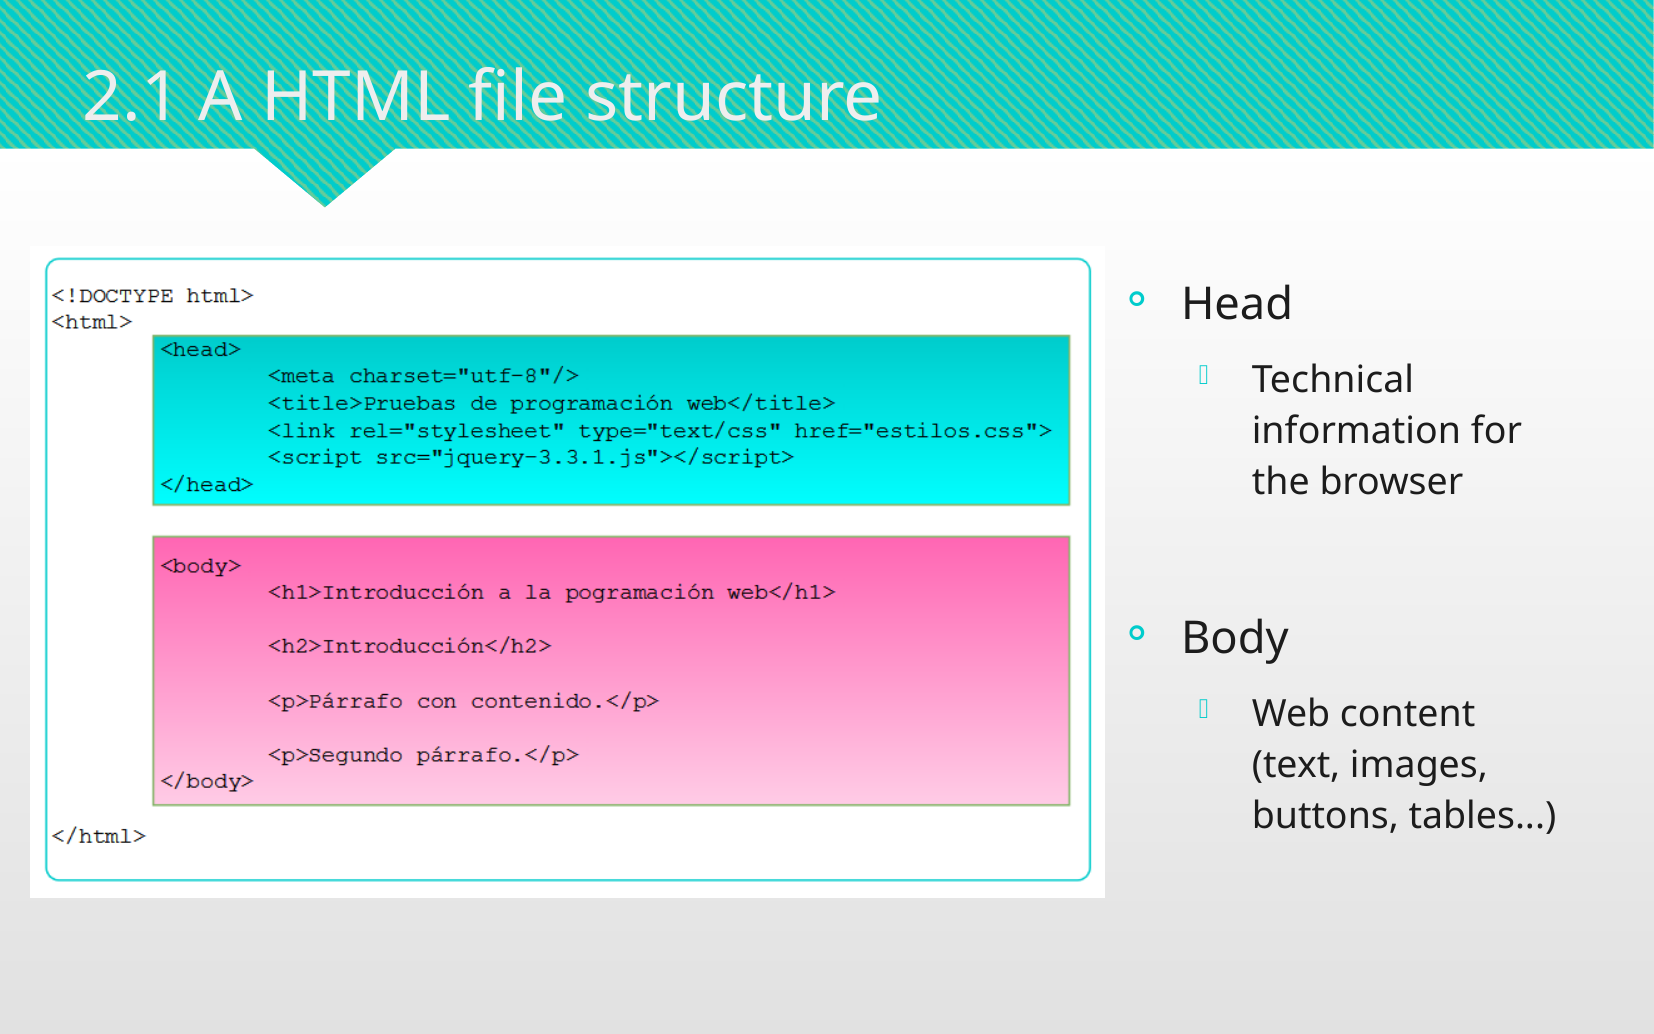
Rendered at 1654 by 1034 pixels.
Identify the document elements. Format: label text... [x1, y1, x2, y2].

title 2.1 A HTML file structure [82, 6, 1571, 180]
picture [30, 246, 1105, 898]
picture [293, 180, 356, 206]
list Head Technical information for the browser Body Web content (text, images, buttons, tables...) [1110, 271, 1571, 871]
picture [0, 0, 1654, 149]
